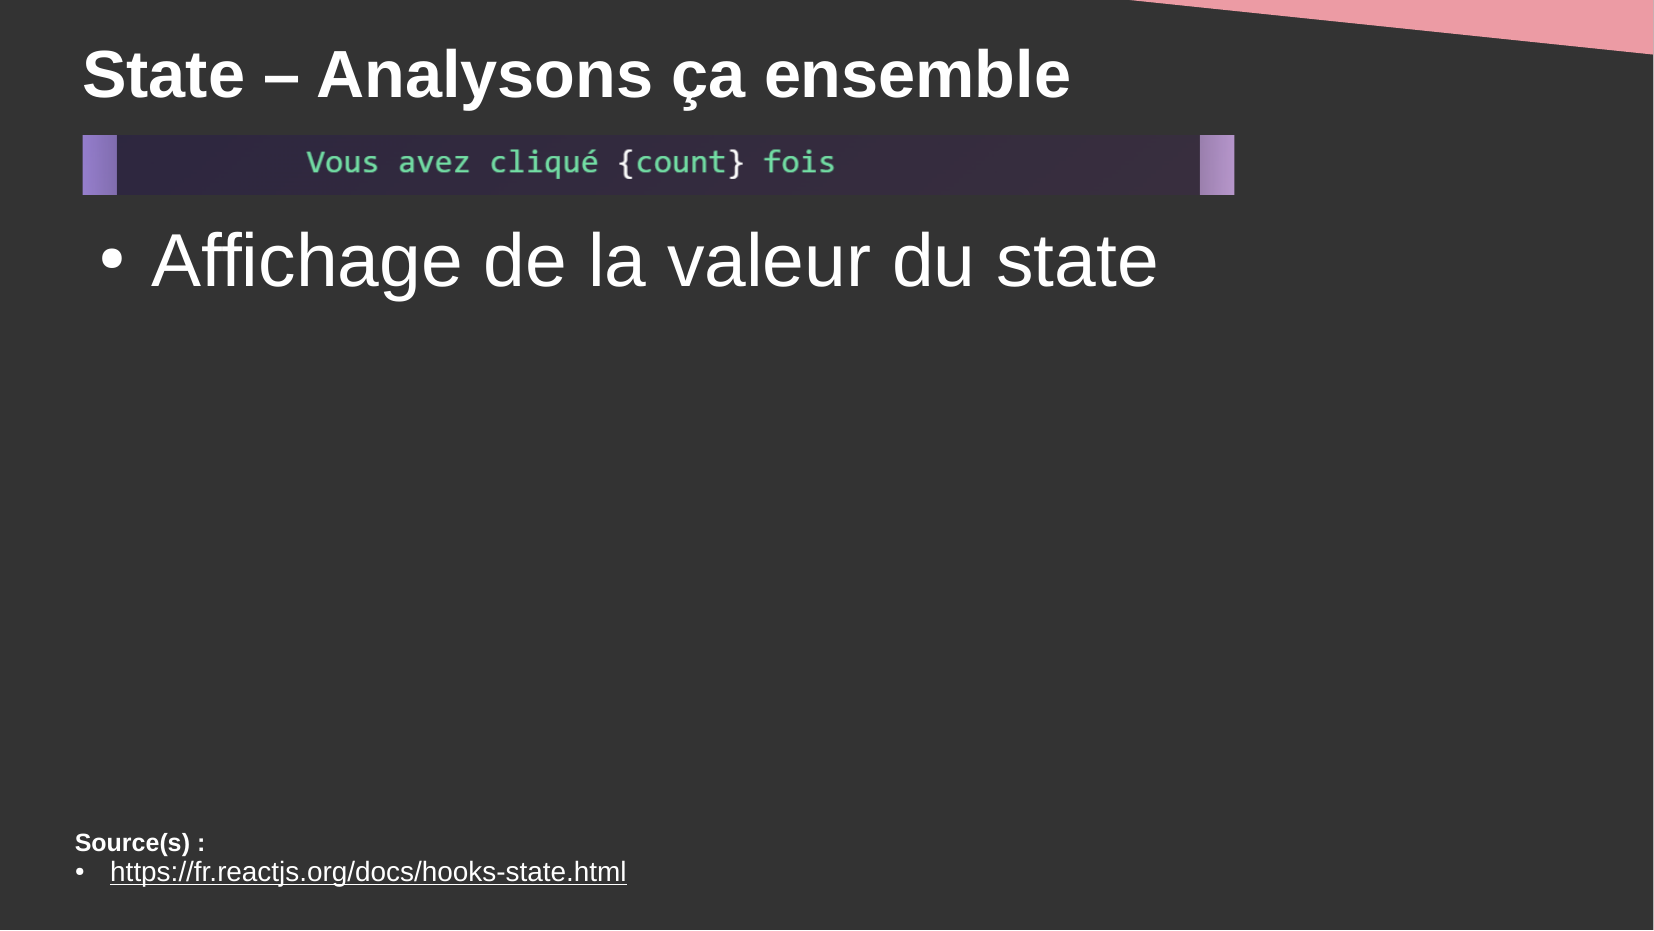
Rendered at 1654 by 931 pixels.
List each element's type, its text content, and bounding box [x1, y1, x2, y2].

title State – Analysons ça ensemble [82, 37, 1571, 114]
text_box [1129, 0, 1654, 55]
list Affichage de la valeur du state [80, 218, 1642, 792]
picture [82, 135, 1235, 195]
text_box Source(s) : https://fr.reactjs.org/docs/hooks-state.html [59, 821, 1546, 906]
